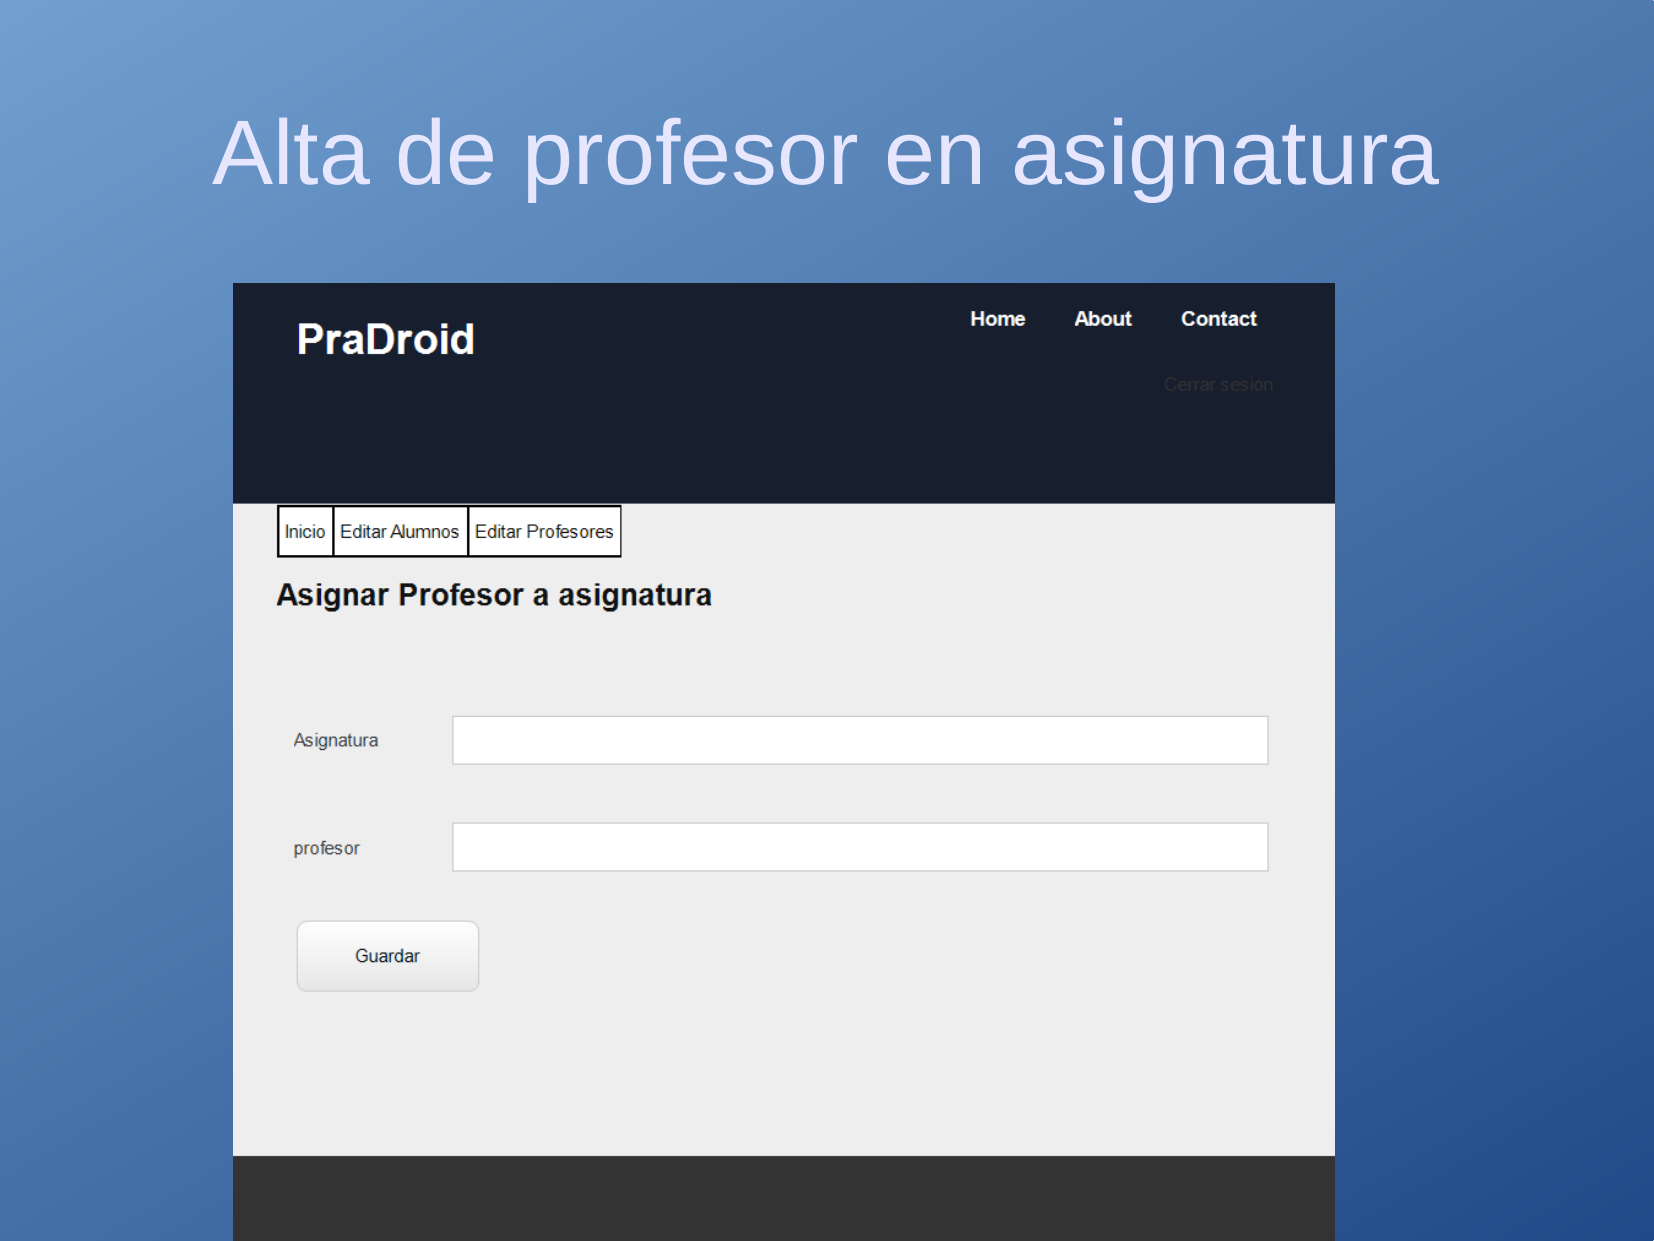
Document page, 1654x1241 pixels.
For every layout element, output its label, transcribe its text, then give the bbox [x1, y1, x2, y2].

title Alta de profesor en asignatura [82, 49, 1571, 257]
picture [233, 283, 1335, 1241]
